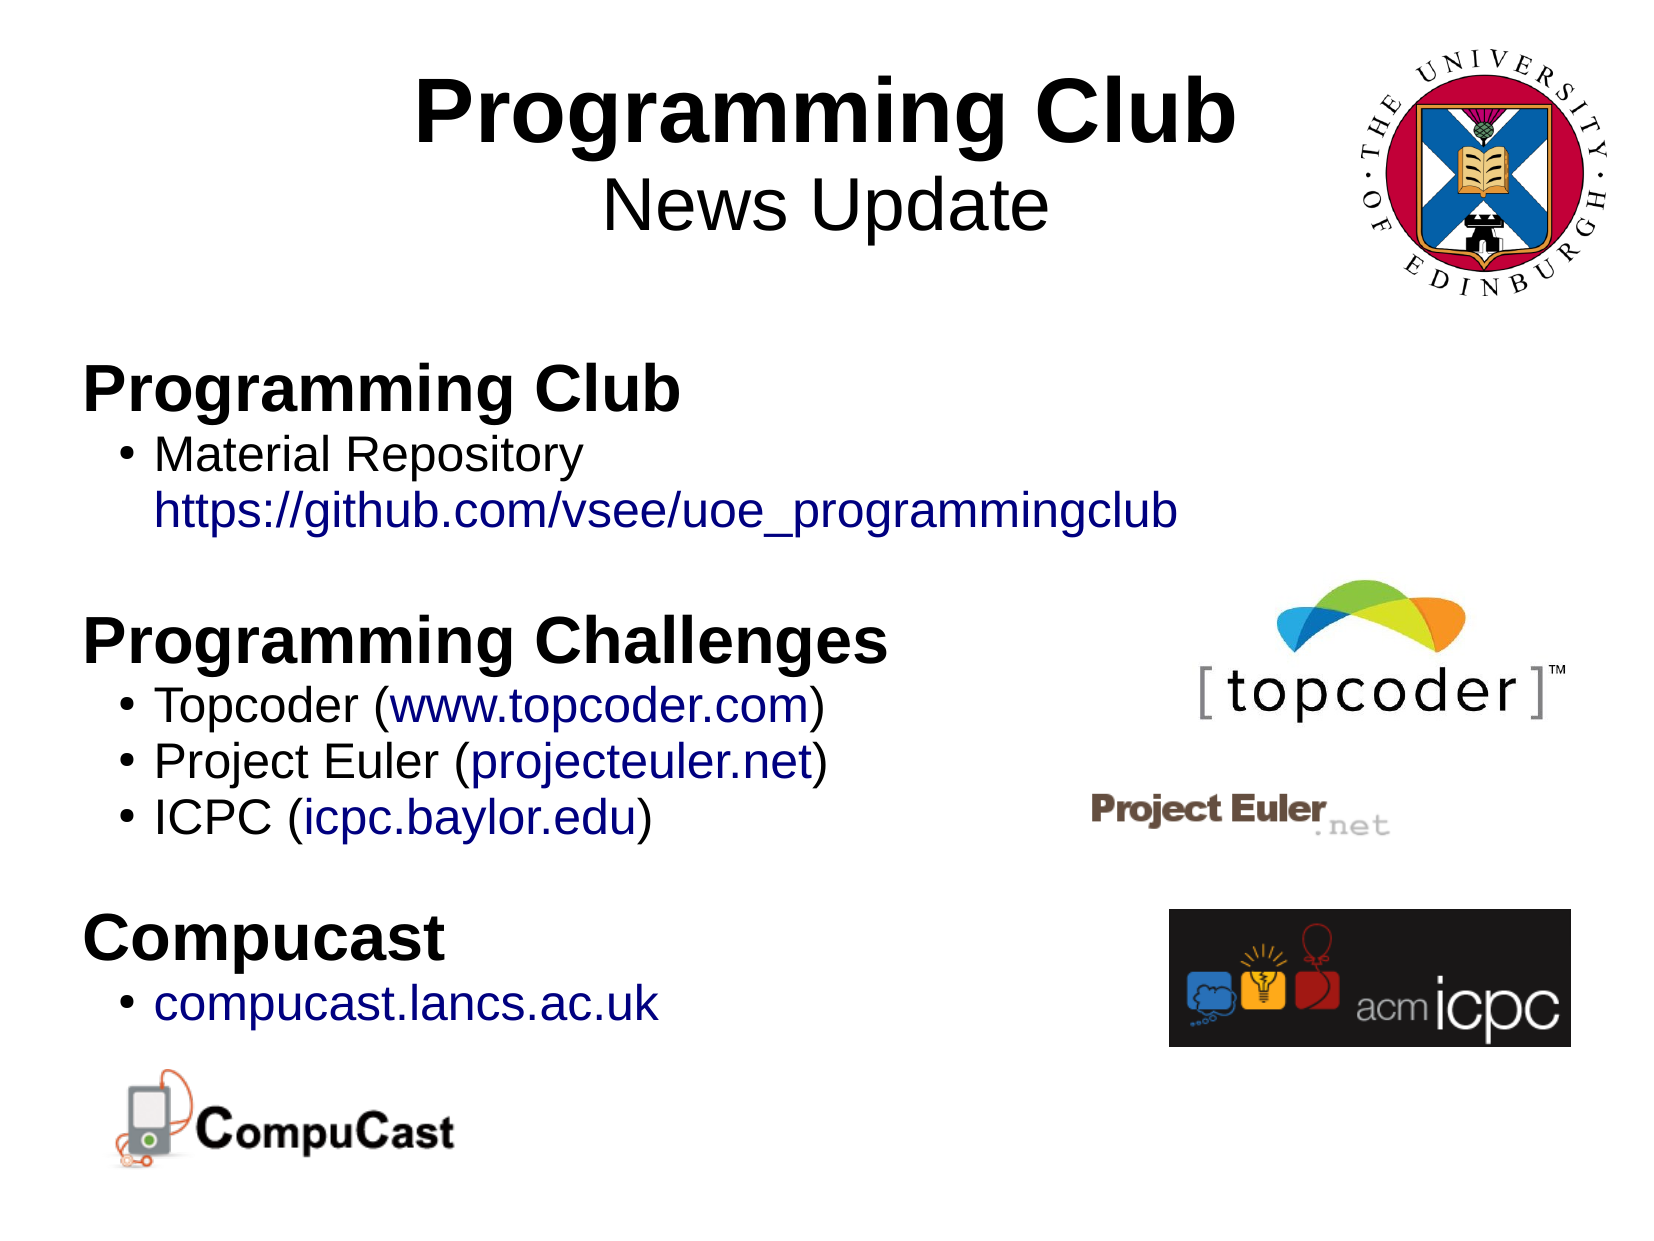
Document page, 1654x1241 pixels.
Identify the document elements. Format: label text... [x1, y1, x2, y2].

subtitle Programming Club Material Repositoryhttps://github.com/vsee/uoe_programmingclub Programming Challenges Topcoder (www.topcoder.com) Project Euler (projecteuler.net) ICPC (icpc.baylor.edu) Compucast compucast.lancs.ac.uk [82, 331, 1571, 1051]
title Programming Club News Update [82, 49, 1361, 257]
picture [1361, 49, 1607, 296]
picture [102, 1069, 461, 1170]
